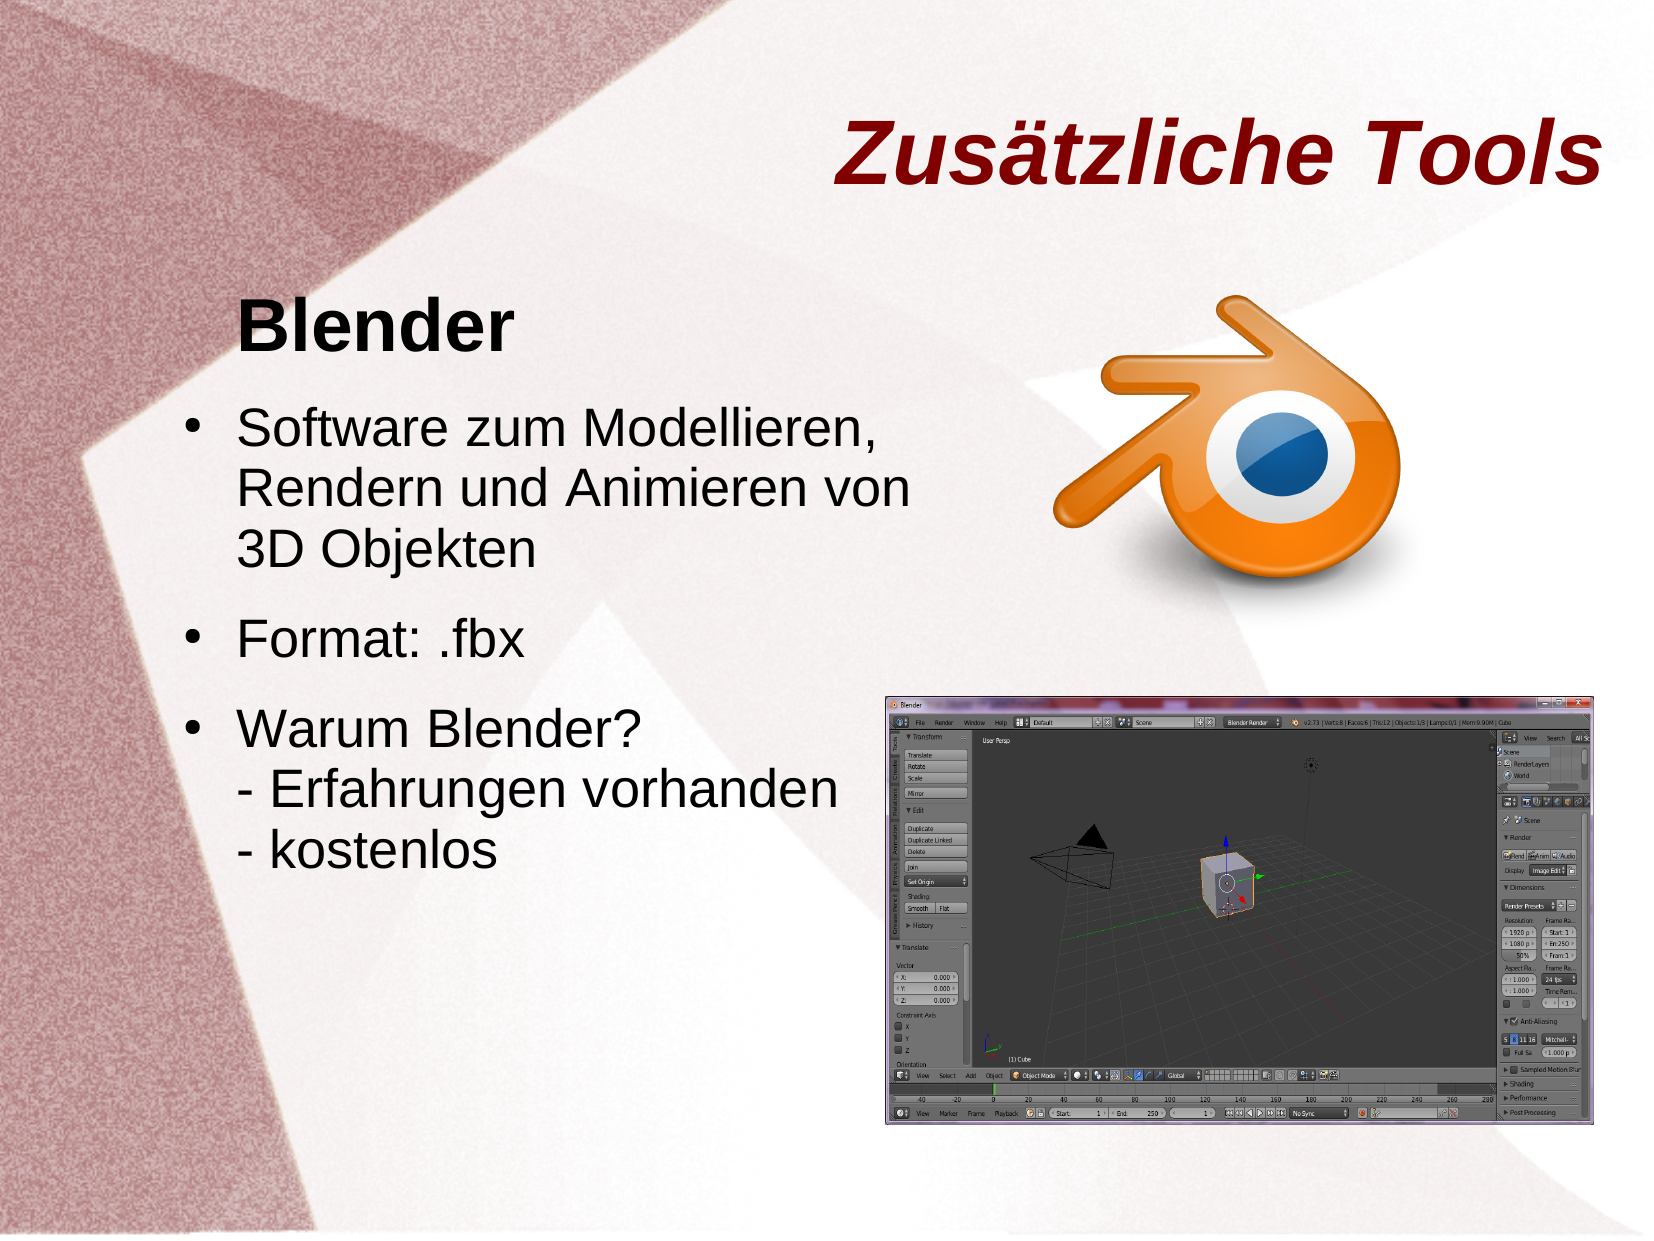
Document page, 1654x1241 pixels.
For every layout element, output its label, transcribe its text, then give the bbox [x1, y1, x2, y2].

picture [0, 0, 1654, 1241]
title Zusätzliche Tools [596, 49, 1607, 257]
list Blender Software zum Modellieren, Rendern und Animieren von 3D Objekten Format: .fbx Warum Blender? - Erfahrungen vorhanden - kostenlos [165, 283, 1441, 909]
